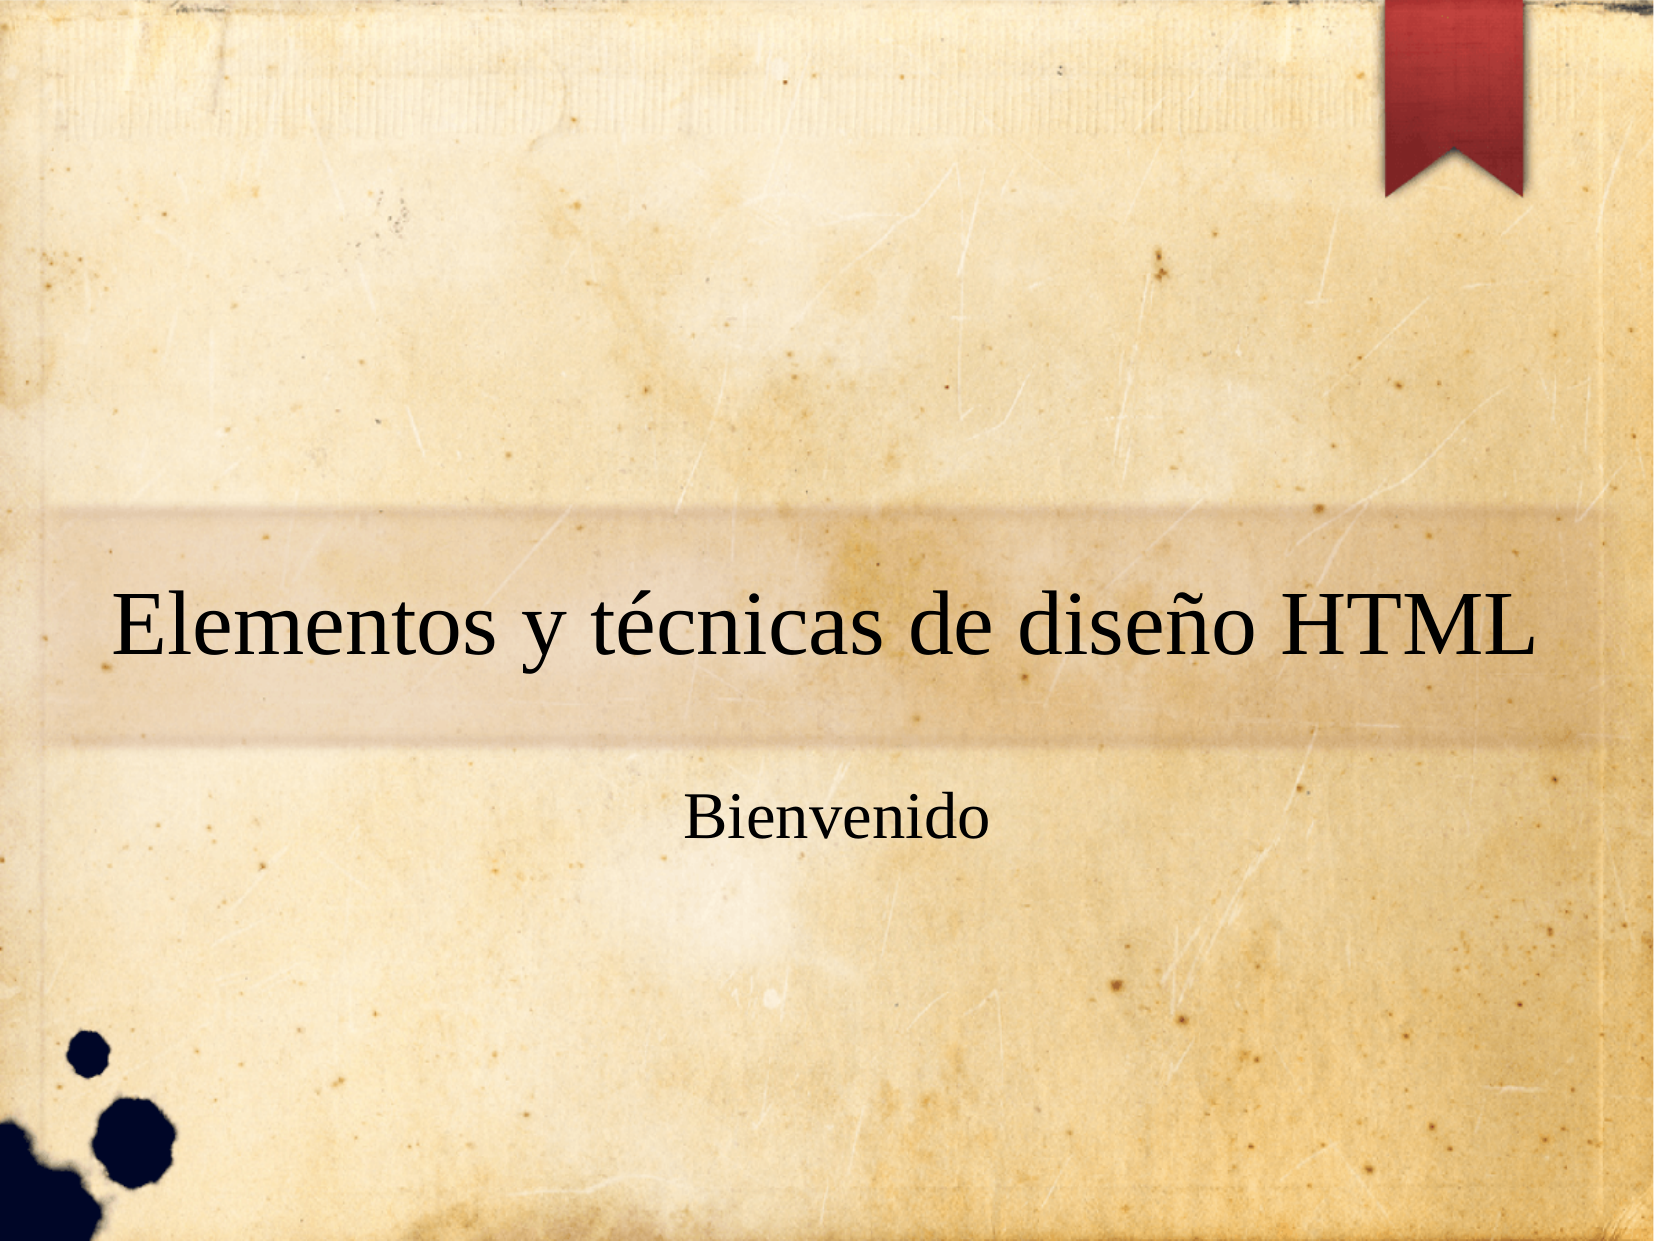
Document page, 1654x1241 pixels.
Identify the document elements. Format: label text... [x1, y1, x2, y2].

picture [0, 0, 1654, 1241]
title Elementos y técnicas de diseño HTML [82, 519, 1571, 727]
list Bienvenido [82, 779, 1538, 1205]
